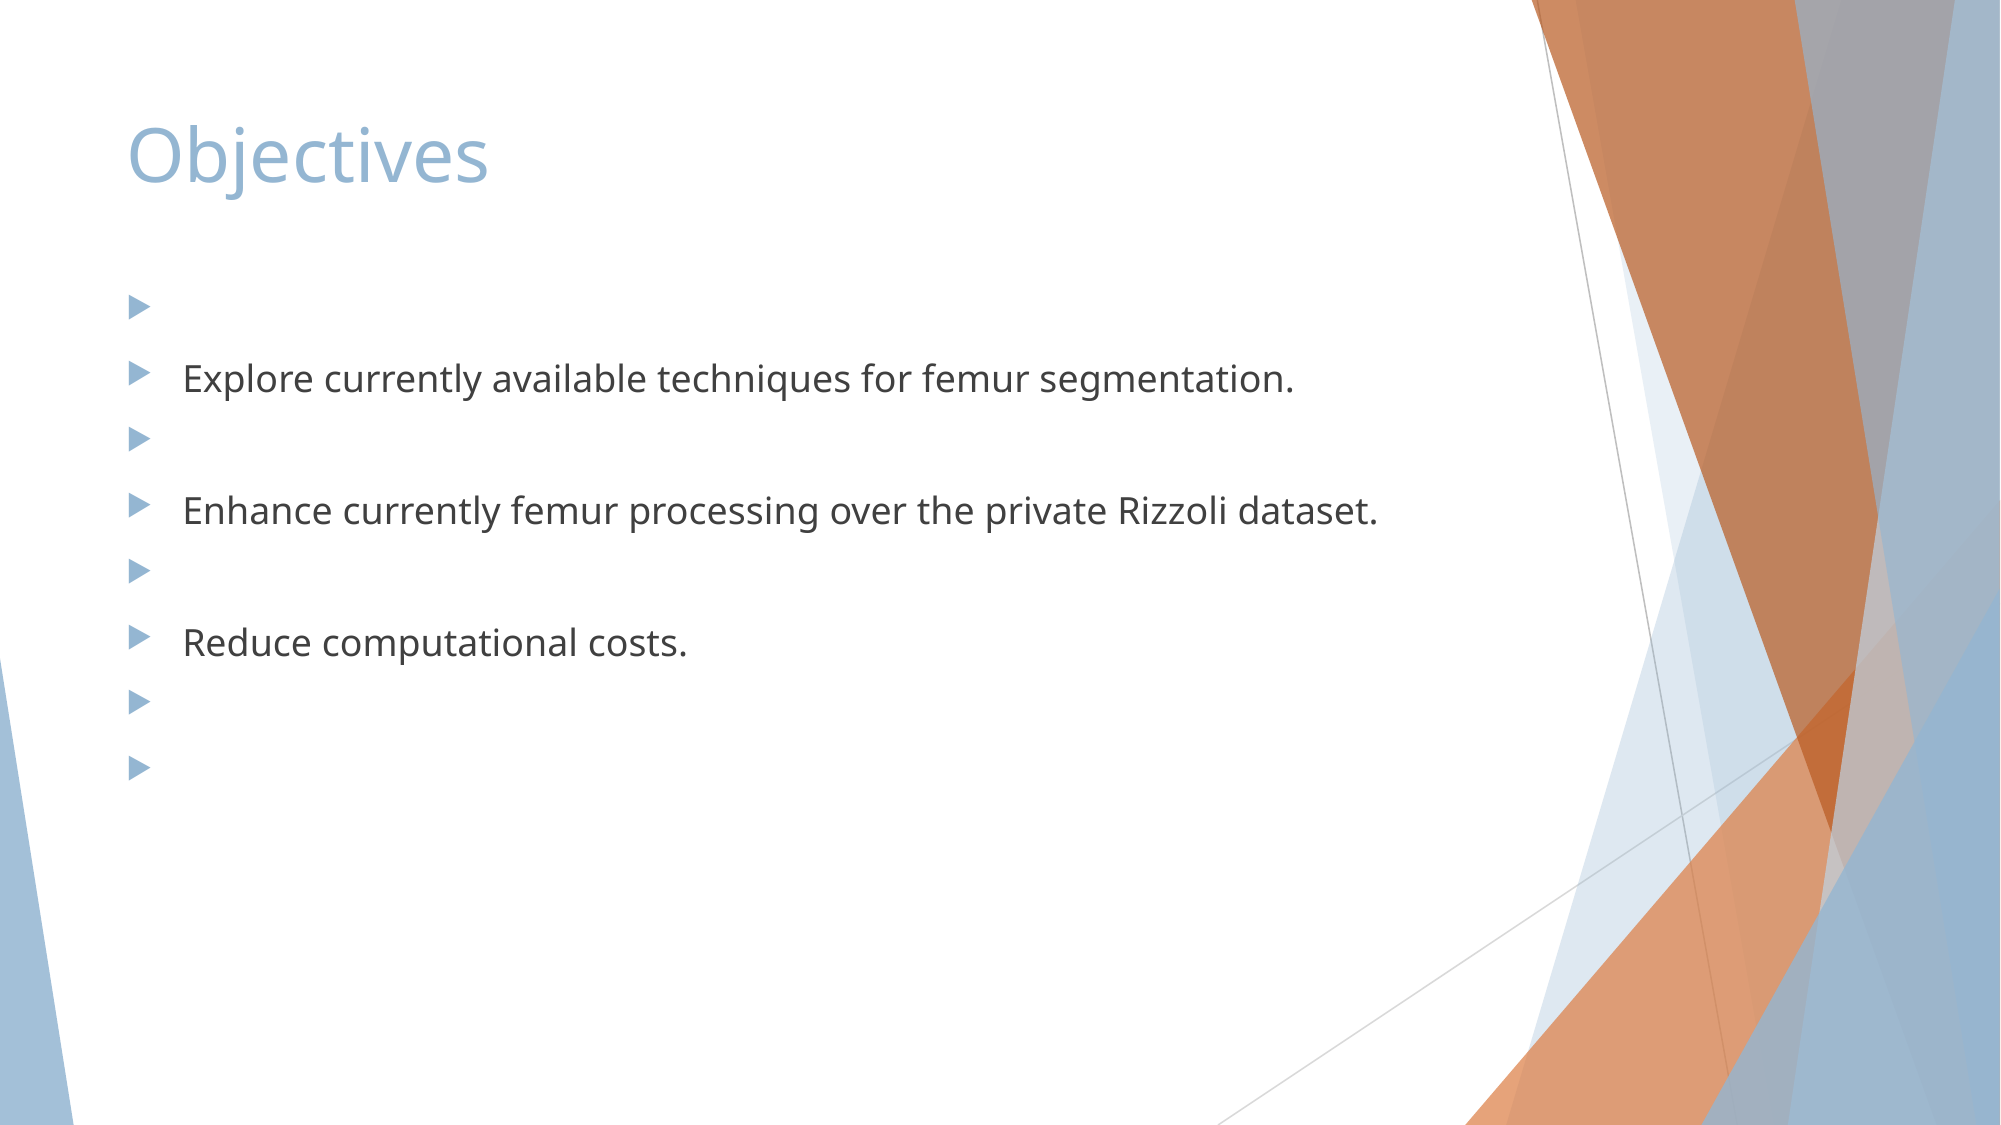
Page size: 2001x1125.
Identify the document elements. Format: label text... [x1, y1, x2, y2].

title Objectives [111, 99, 1522, 281]
list Explore currently available techniques for femur segmentation. Enhance currently femur processing over the private Rizzoli dataset. Reduce computational costs. [111, 281, 1522, 919]
